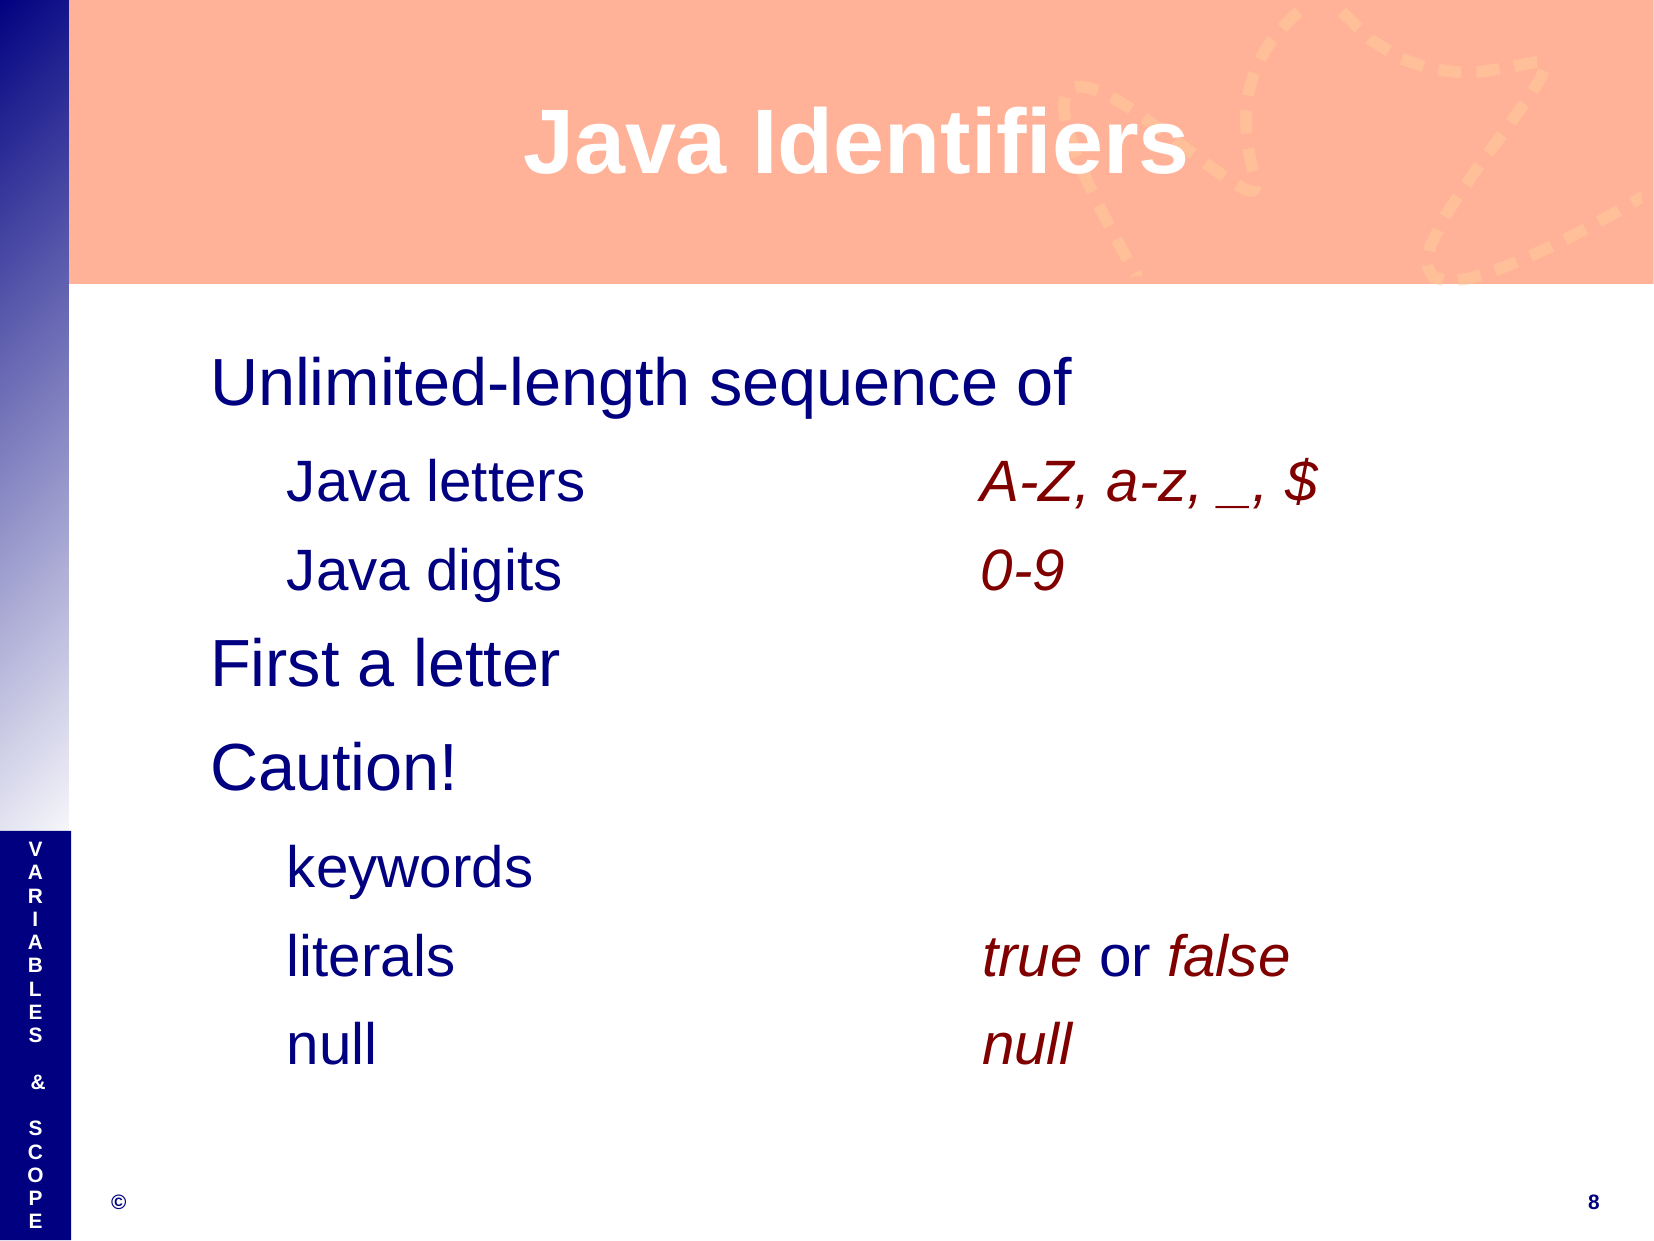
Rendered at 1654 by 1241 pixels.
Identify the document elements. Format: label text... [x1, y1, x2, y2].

text_box V A R I A B L E S & S C O P E [0, 830, 71, 1241]
title Java Identifiers [97, 37, 1617, 246]
list Unlimited-length sequence of Java letters A-Z, a-z, _, $ Java digits 0-9 First a letter Caution! keywords literals true or false null null [192, 344, 1605, 1127]
